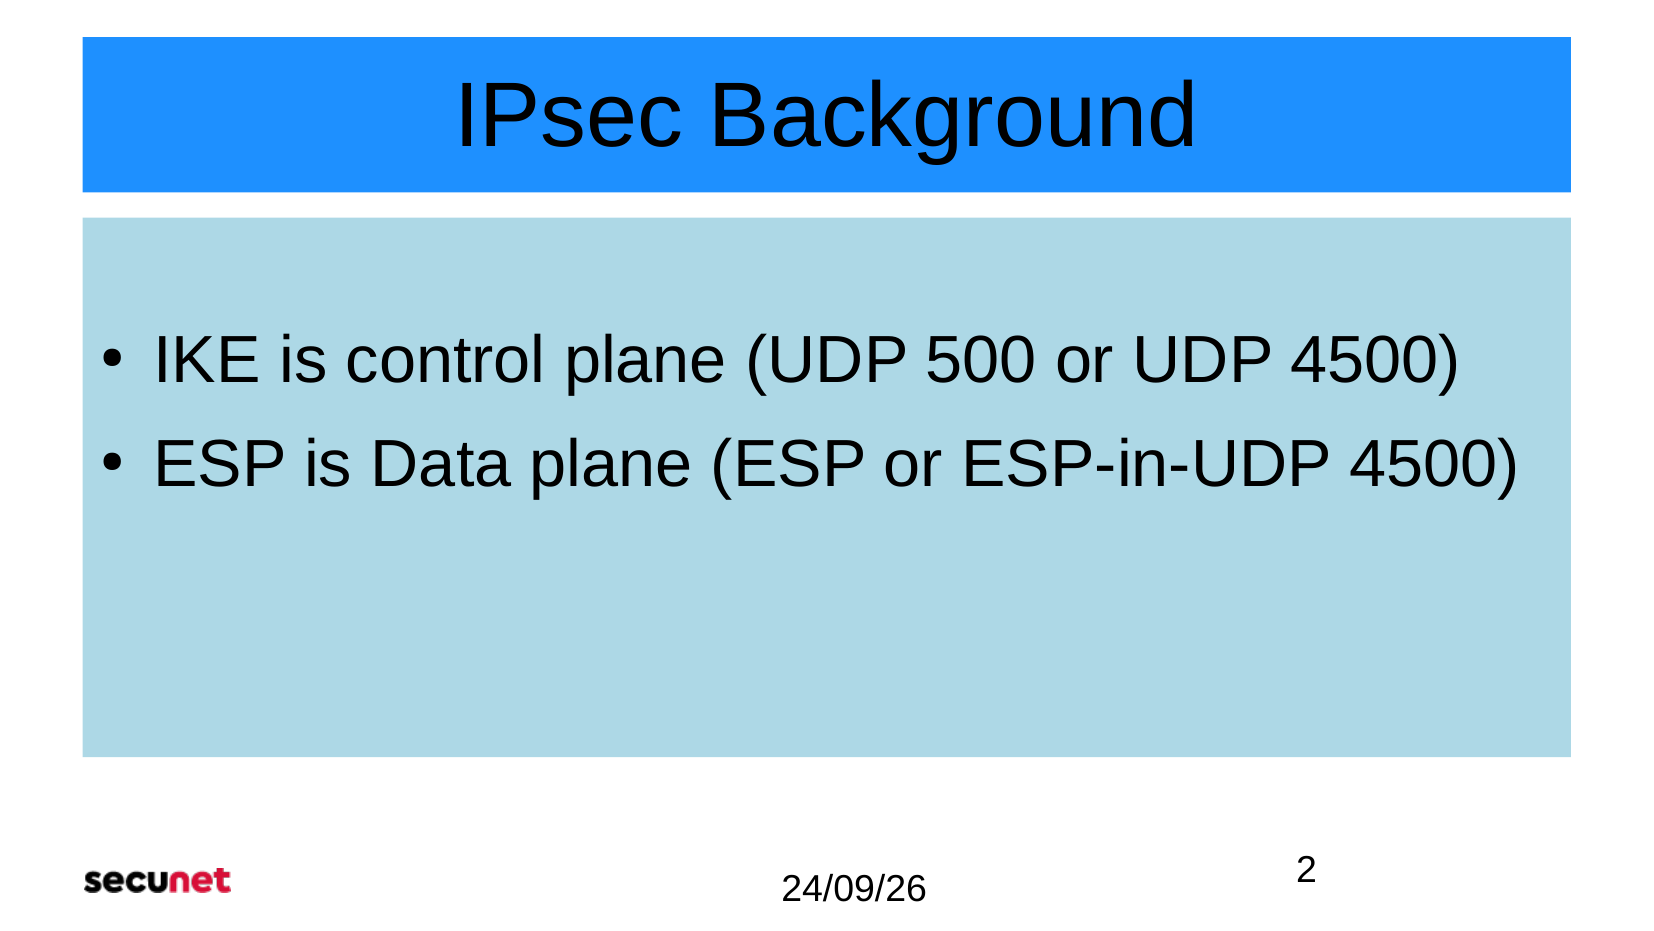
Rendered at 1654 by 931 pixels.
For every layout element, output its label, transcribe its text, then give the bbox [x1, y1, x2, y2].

picture [84, 868, 231, 893]
title IPsec Background [82, 37, 1571, 193]
list IKE is control plane (UDP 500 or UDP 4500) ESP is Data plane (ESP or ESP-in-UDP 4500) [82, 217, 1571, 758]
